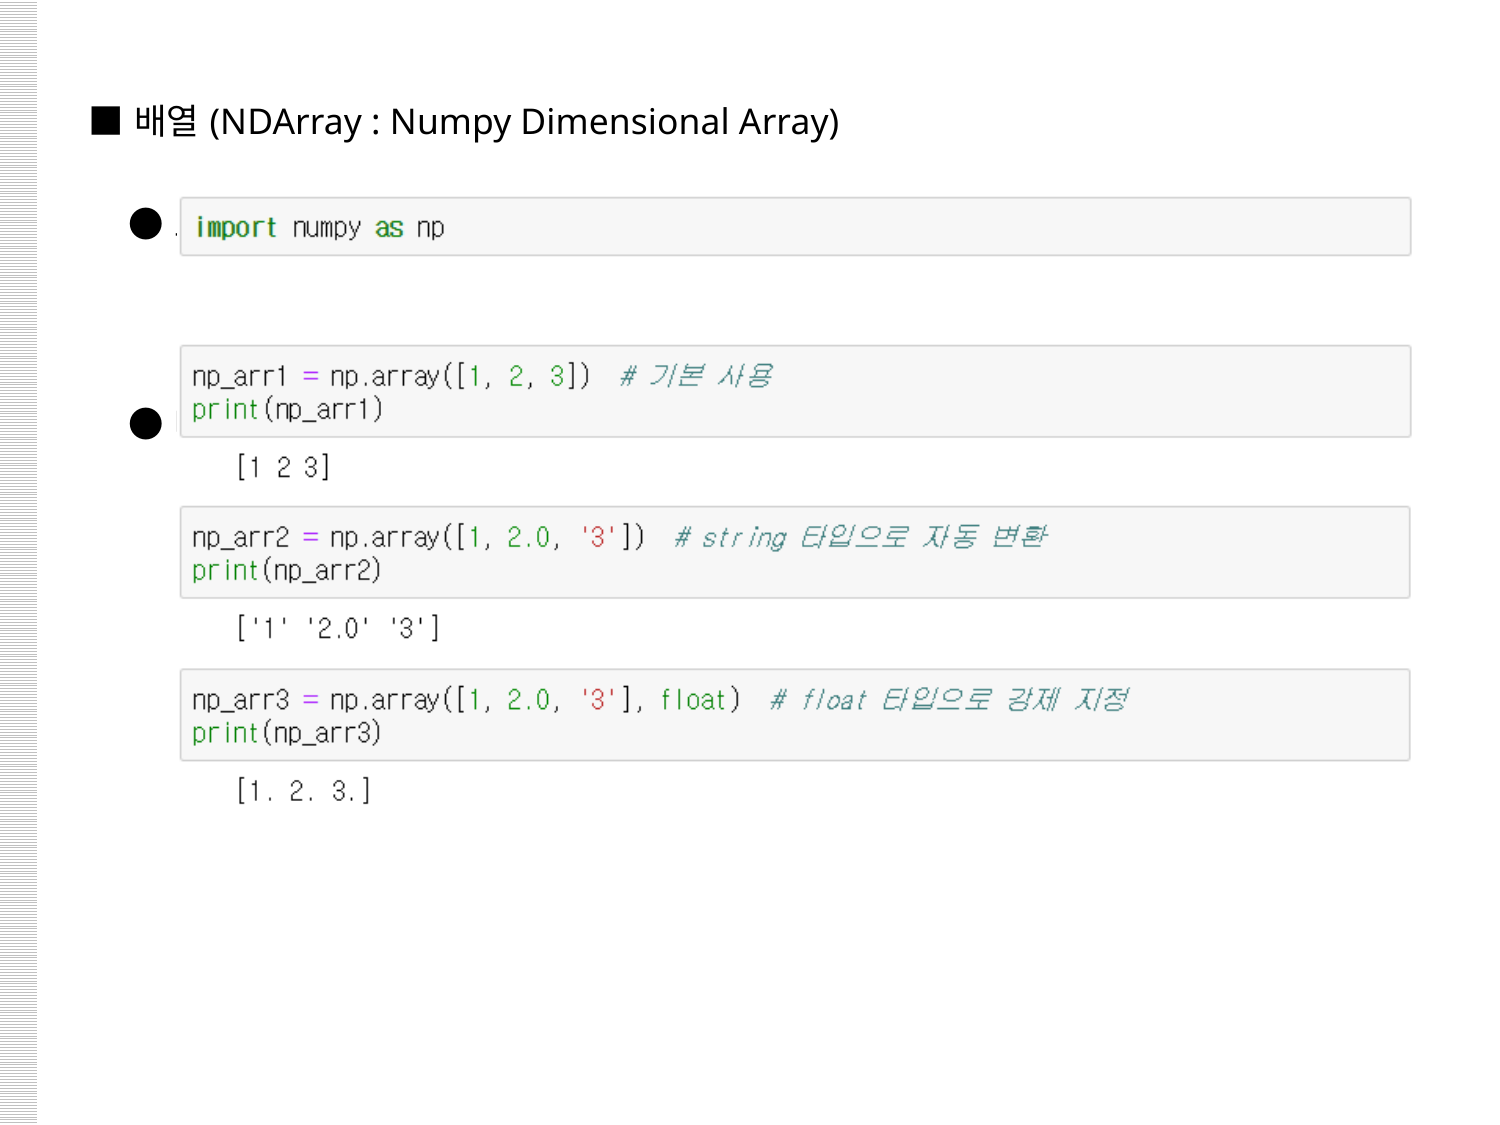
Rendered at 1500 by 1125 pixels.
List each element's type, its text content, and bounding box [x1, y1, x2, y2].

picture [177, 194, 1415, 258]
picture [177, 342, 1415, 490]
picture [177, 664, 1414, 812]
text_box ■ 배열 (NDArray : Numpy Dimensional Array) ● 모듈 호출 ● 배열 생성 [73, 33, 1453, 990]
picture [177, 503, 1414, 651]
